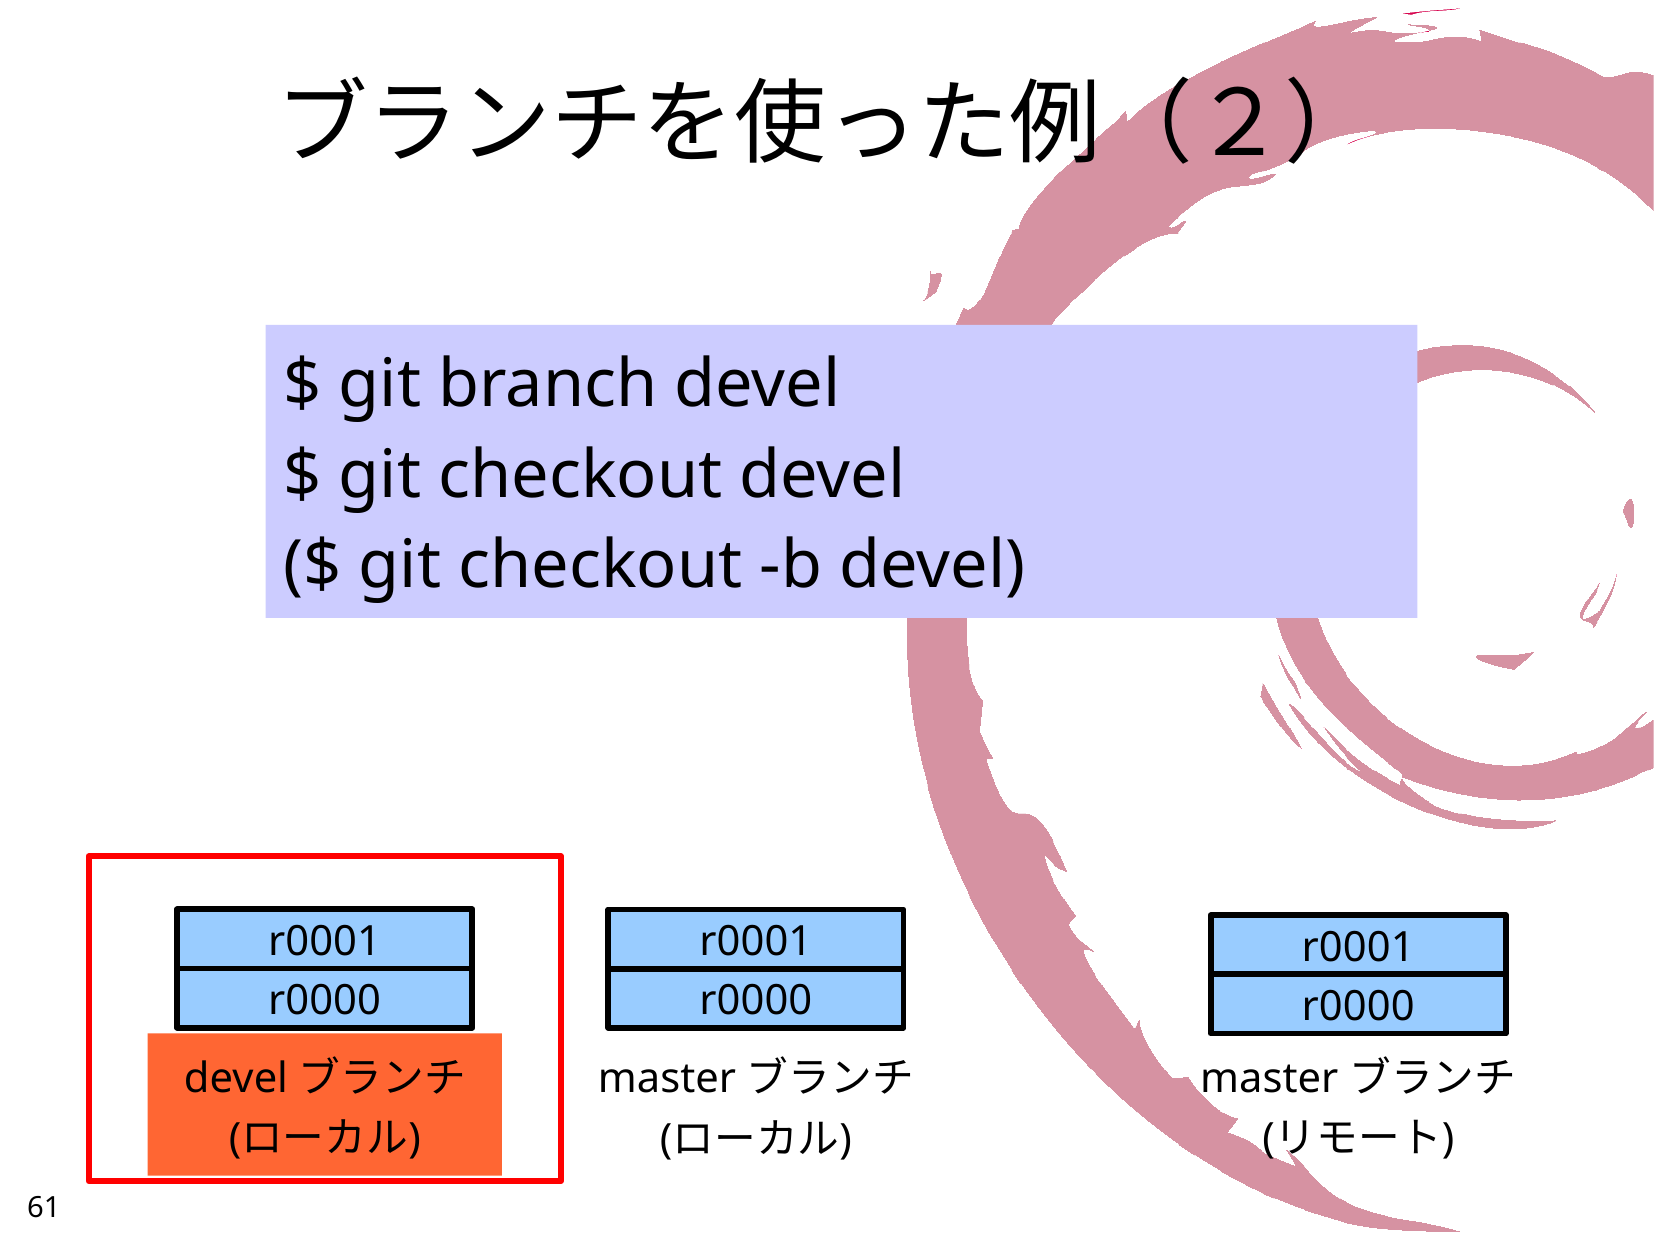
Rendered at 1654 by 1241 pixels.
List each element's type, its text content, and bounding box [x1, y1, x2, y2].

text_box r0001 [1210, 915, 1506, 974]
text_box devel ブランチ (ローカル) [147, 1033, 502, 1162]
text_box r0000 [1210, 974, 1506, 1034]
text_box r0001 [608, 909, 904, 968]
text_box master ブランチ (ローカル) [578, 1033, 934, 1162]
text_box r0000 [608, 968, 904, 1028]
text_box r0001 [177, 909, 473, 968]
text_box r0000 [177, 968, 473, 1028]
picture [886, 0, 1654, 1241]
title ブランチを使った例（２） [82, 49, 1571, 257]
text_box master ブランチ (リモート) [1181, 1033, 1536, 1162]
text_box $ git branch devel $ git checkout devel ($ git checkout -b devel) [265, 324, 1418, 603]
